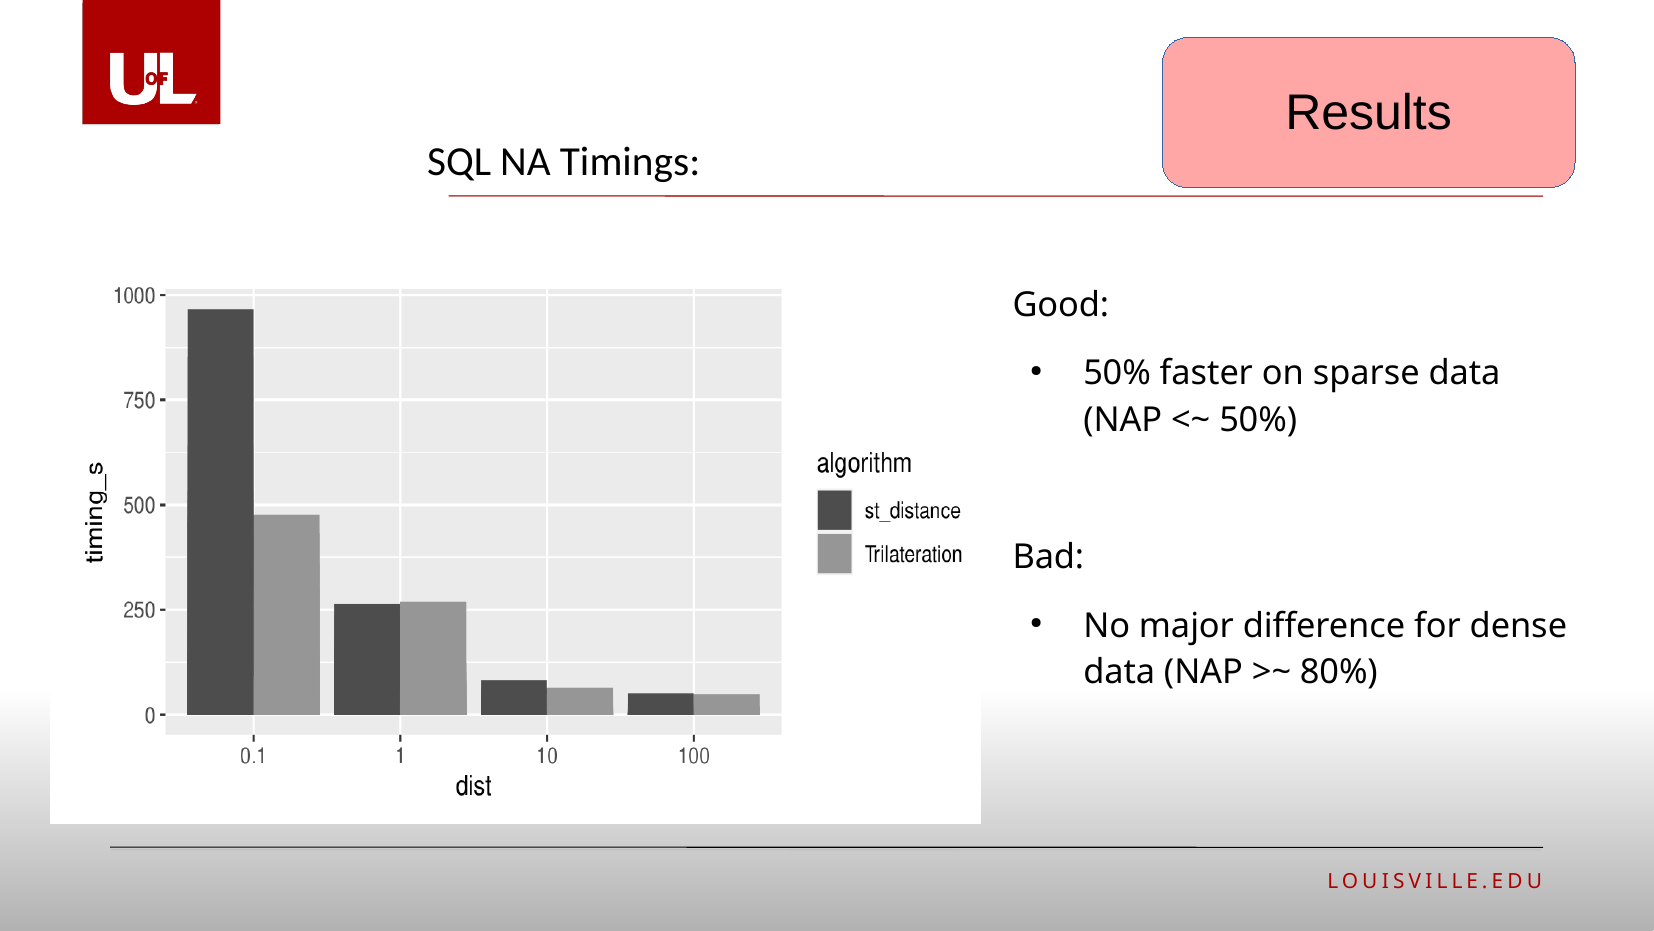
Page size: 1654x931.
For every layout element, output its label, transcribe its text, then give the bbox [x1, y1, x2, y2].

list Good: 50% faster on sparse data (NAP <~ 50%) Bad: No major difference for dense data (NAP >~ 80%) [1012, 279, 1572, 820]
picture [50, 260, 981, 824]
picture [110, 52, 198, 105]
text_box Results [1162, 37, 1576, 188]
title SQL NA Timings: [427, 134, 1544, 197]
